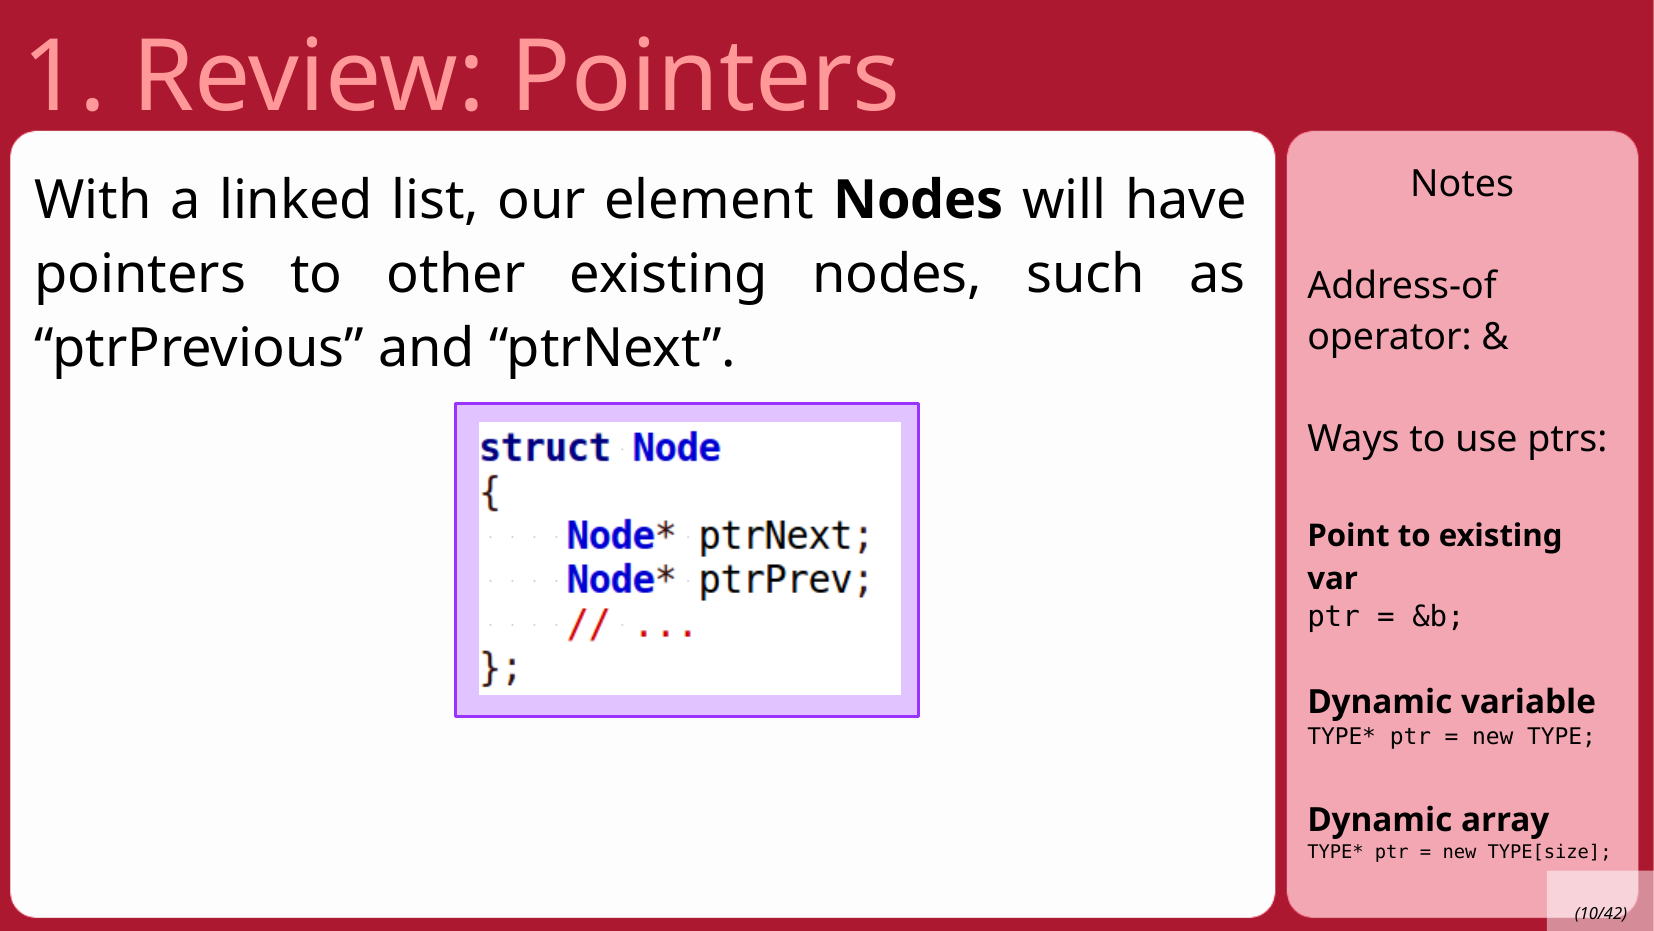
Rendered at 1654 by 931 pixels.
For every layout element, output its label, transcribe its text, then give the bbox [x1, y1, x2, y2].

picture [0, 0, 1654, 931]
text_box With a linked list, our element Nodes will have pointers to other existing nodes, such as “ptrPrevious” and “ptrNext”. [34, 160, 1248, 344]
text_box (<number>/42) [1546, 877, 1654, 931]
text_box Notes Address-of operator: & Ways to use ptrs: Point to existing var ptr = &b; Dynamic variable TYPE* ptr = new TYPE; Dynamic array TYPE* ptr = new TYPE[size]; [1292, 148, 1632, 726]
text_box [455, 403, 919, 717]
title 1. Review: Pointers [22, 7, 1511, 136]
